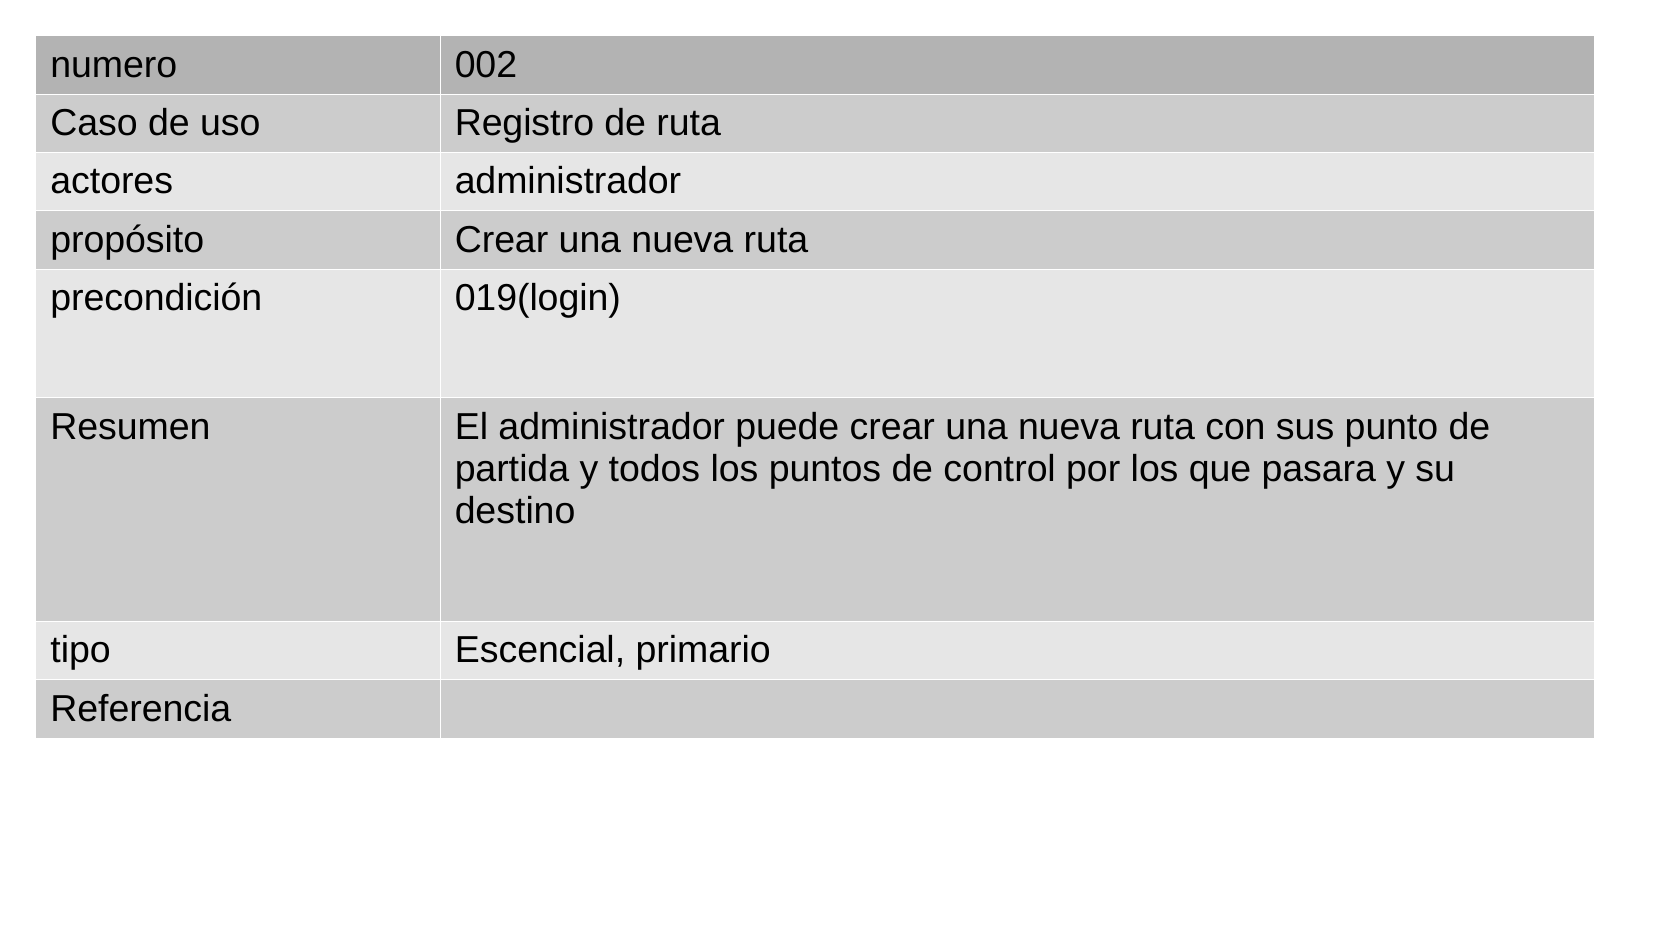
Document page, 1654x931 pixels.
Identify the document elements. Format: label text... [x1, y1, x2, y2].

table_cell Referencia [36, 680, 440, 738]
table_cell [441, 680, 1594, 738]
table_cell Caso de uso [36, 95, 440, 152]
table_cell administrador [441, 153, 1594, 210]
table_cell 019(login) [441, 270, 1594, 397]
table_header 002 [441, 36, 1594, 94]
table_cell actores [36, 153, 440, 210]
table_cell Resumen [36, 398, 440, 621]
table_cell tipo [36, 622, 440, 679]
table_cell Registro de ruta [441, 95, 1594, 152]
table_cell precondición [36, 270, 440, 397]
table_cell Escencial, primario [441, 622, 1594, 679]
table_cell Crear una nueva ruta [441, 211, 1594, 269]
table_cell propósito [36, 211, 440, 269]
table_header numero [36, 36, 440, 94]
table_cell El administrador puede crear una nueva ruta con sus punto de partida y todos los puntos de control por los que pasara y su destino [441, 398, 1594, 621]
